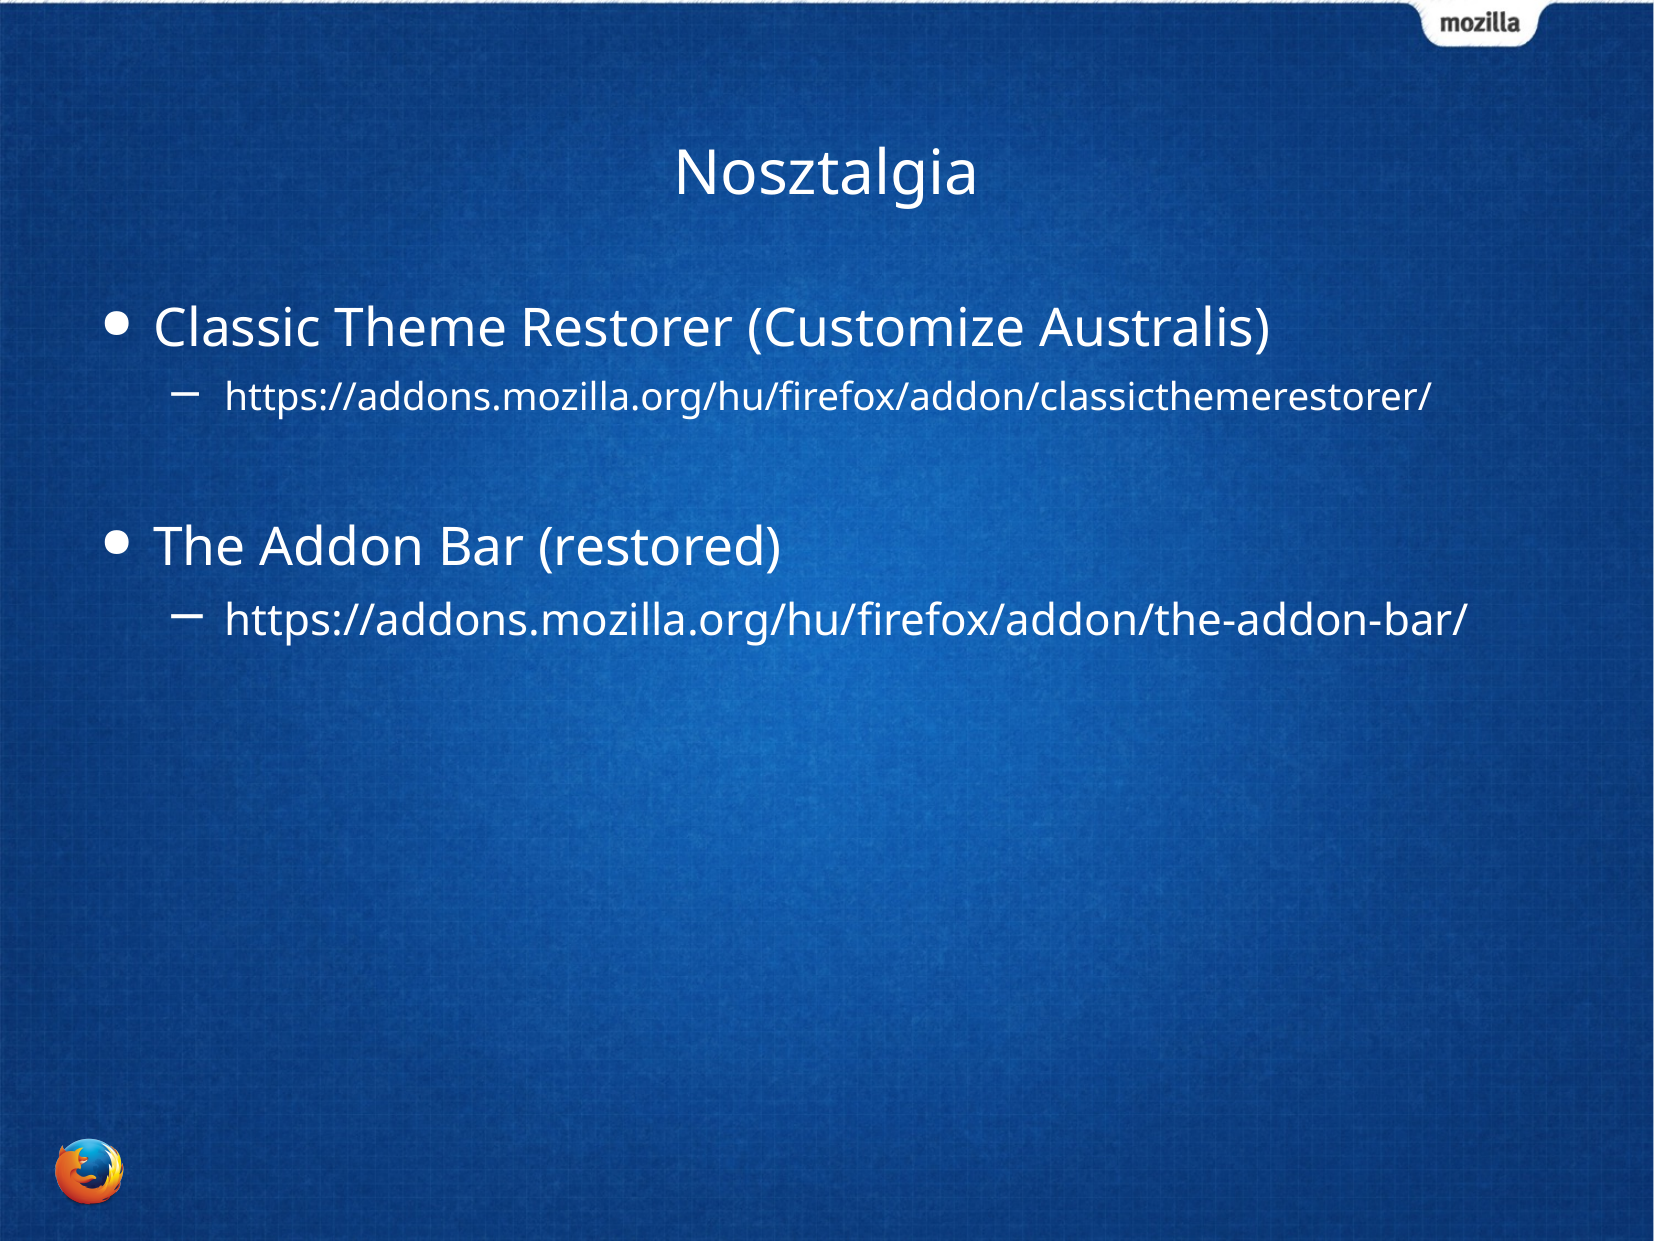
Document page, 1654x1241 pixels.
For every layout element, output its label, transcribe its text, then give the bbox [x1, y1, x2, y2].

picture [0, 0, 1654, 1241]
title Nosztalgia [82, 49, 1571, 257]
list Classic Theme Restorer (Customize Australis) https://addons.mozilla.org/hu/firefox/addon/classicthemerestorer/ The Addon Bar (restored) https://addons.mozilla.org/hu/firefox/addon/the-addon-bar/ [82, 289, 1571, 1108]
